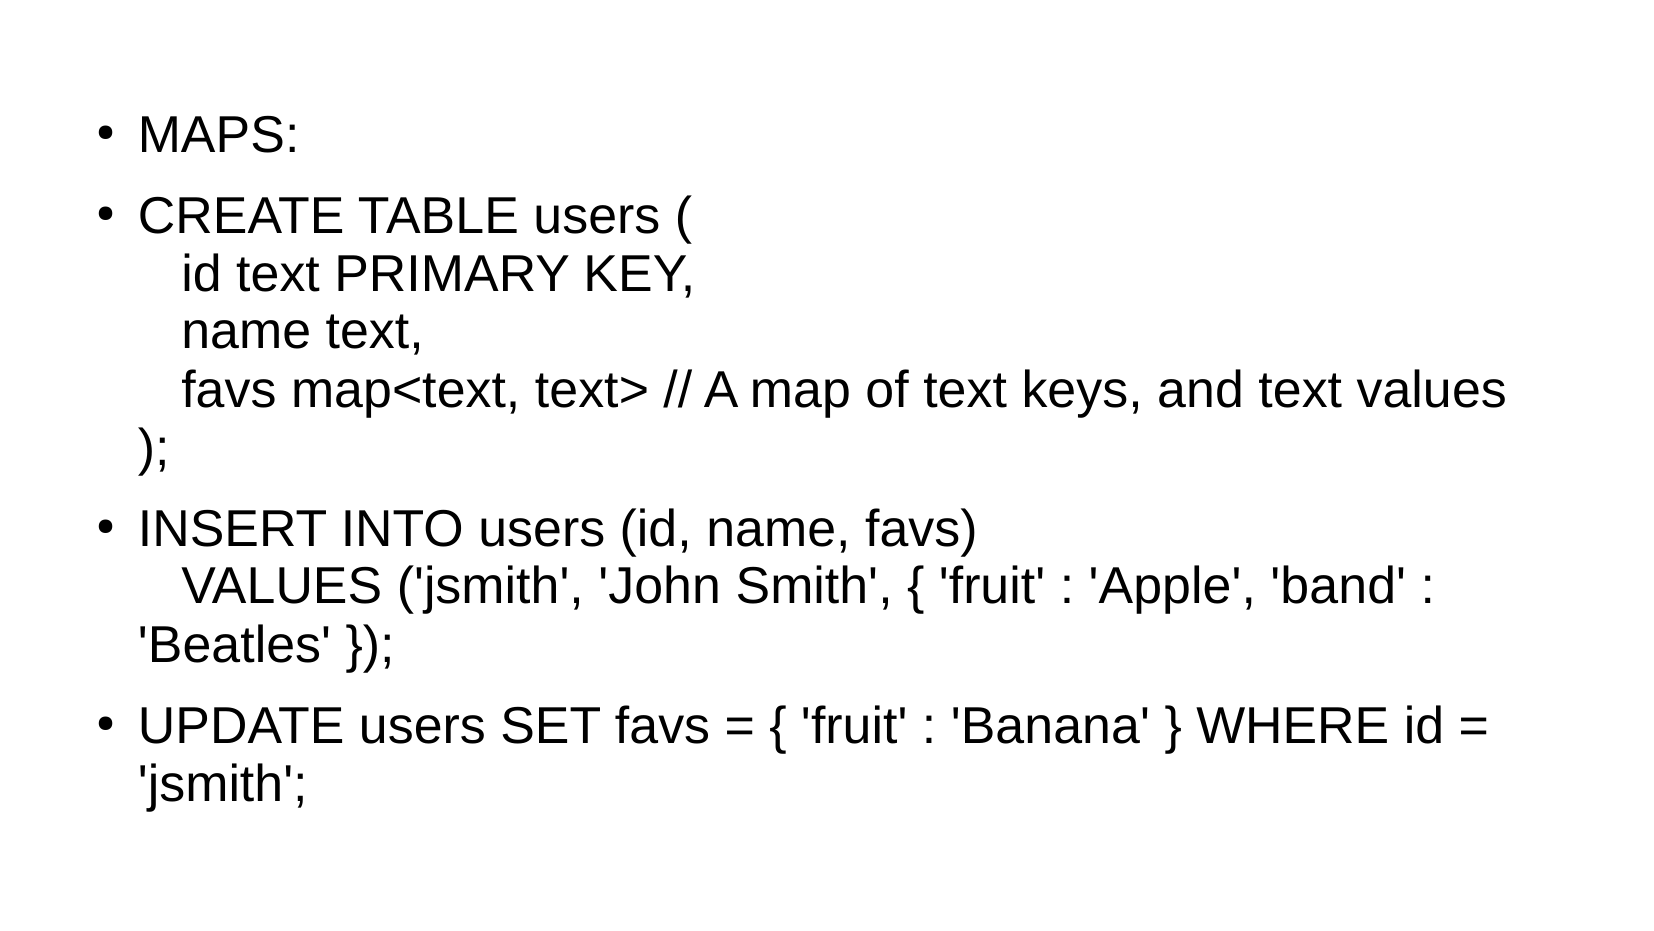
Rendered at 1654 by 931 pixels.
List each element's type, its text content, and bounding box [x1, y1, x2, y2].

list MAPS: CREATE TABLE users ( id text PRIMARY KEY, name text, favs map<text, text> // A map of text keys, and text values ); INSERT INTO users (id, name, favs) VALUES ('jsmith', 'John Smith', { 'fruit' : 'Apple', 'band' : 'Beatles' }); UPDATE users SET favs = { 'fruit' : 'Banana' } WHERE id = 'jsmith'; [82, 105, 1571, 826]
